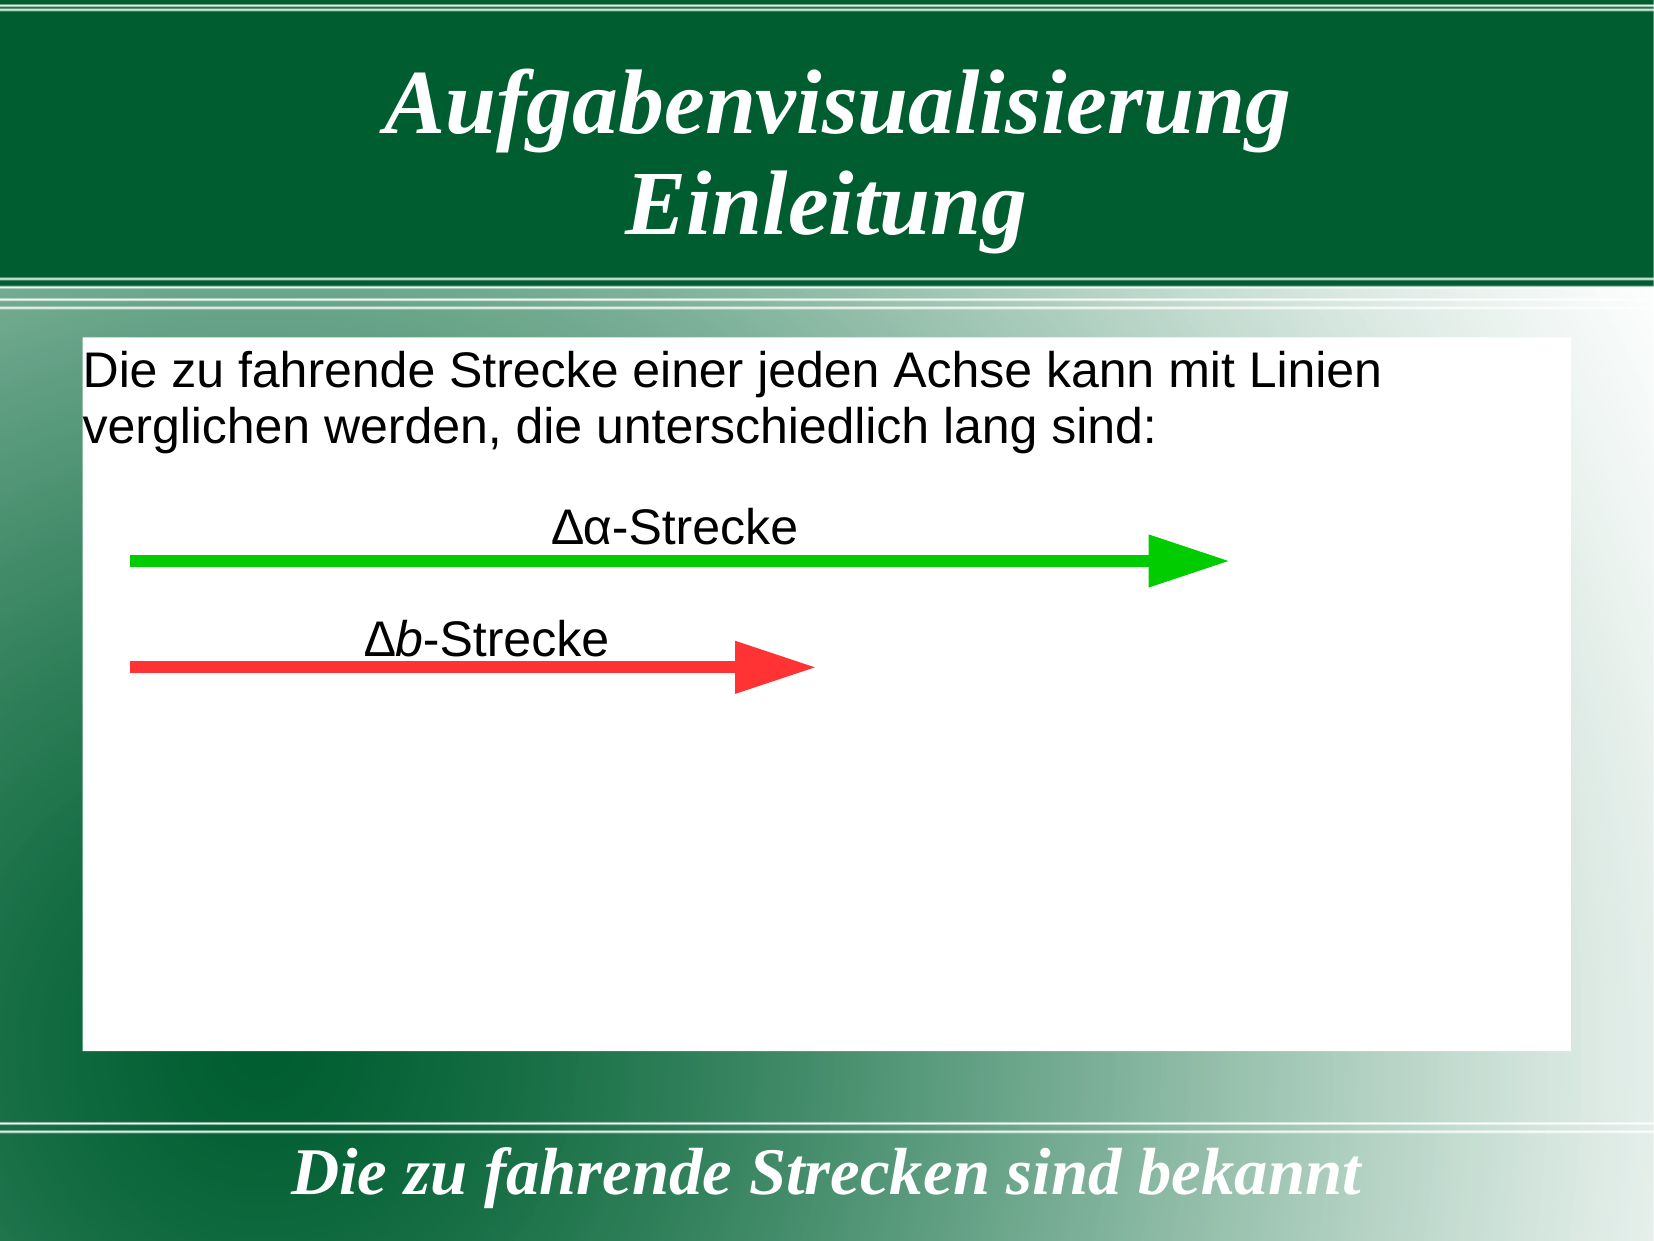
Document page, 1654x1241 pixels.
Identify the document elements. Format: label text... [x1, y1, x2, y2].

picture [0, 0, 1654, 1241]
title Aufgabenvisualisierung Einleitung [82, 49, 1571, 257]
text_box [82, 337, 1571, 1052]
title Die zu fahrende Strecken sind bekannt [11, 1068, 1642, 1241]
text_box ∆b-Strecke [364, 611, 610, 668]
text_box Die zu fahrende Strecke einer jeden Achse kann mit Linien verglichen werden, die unterschiedlich lang sind: [82, 342, 1560, 485]
text_box ∆α-Strecke [552, 499, 799, 556]
